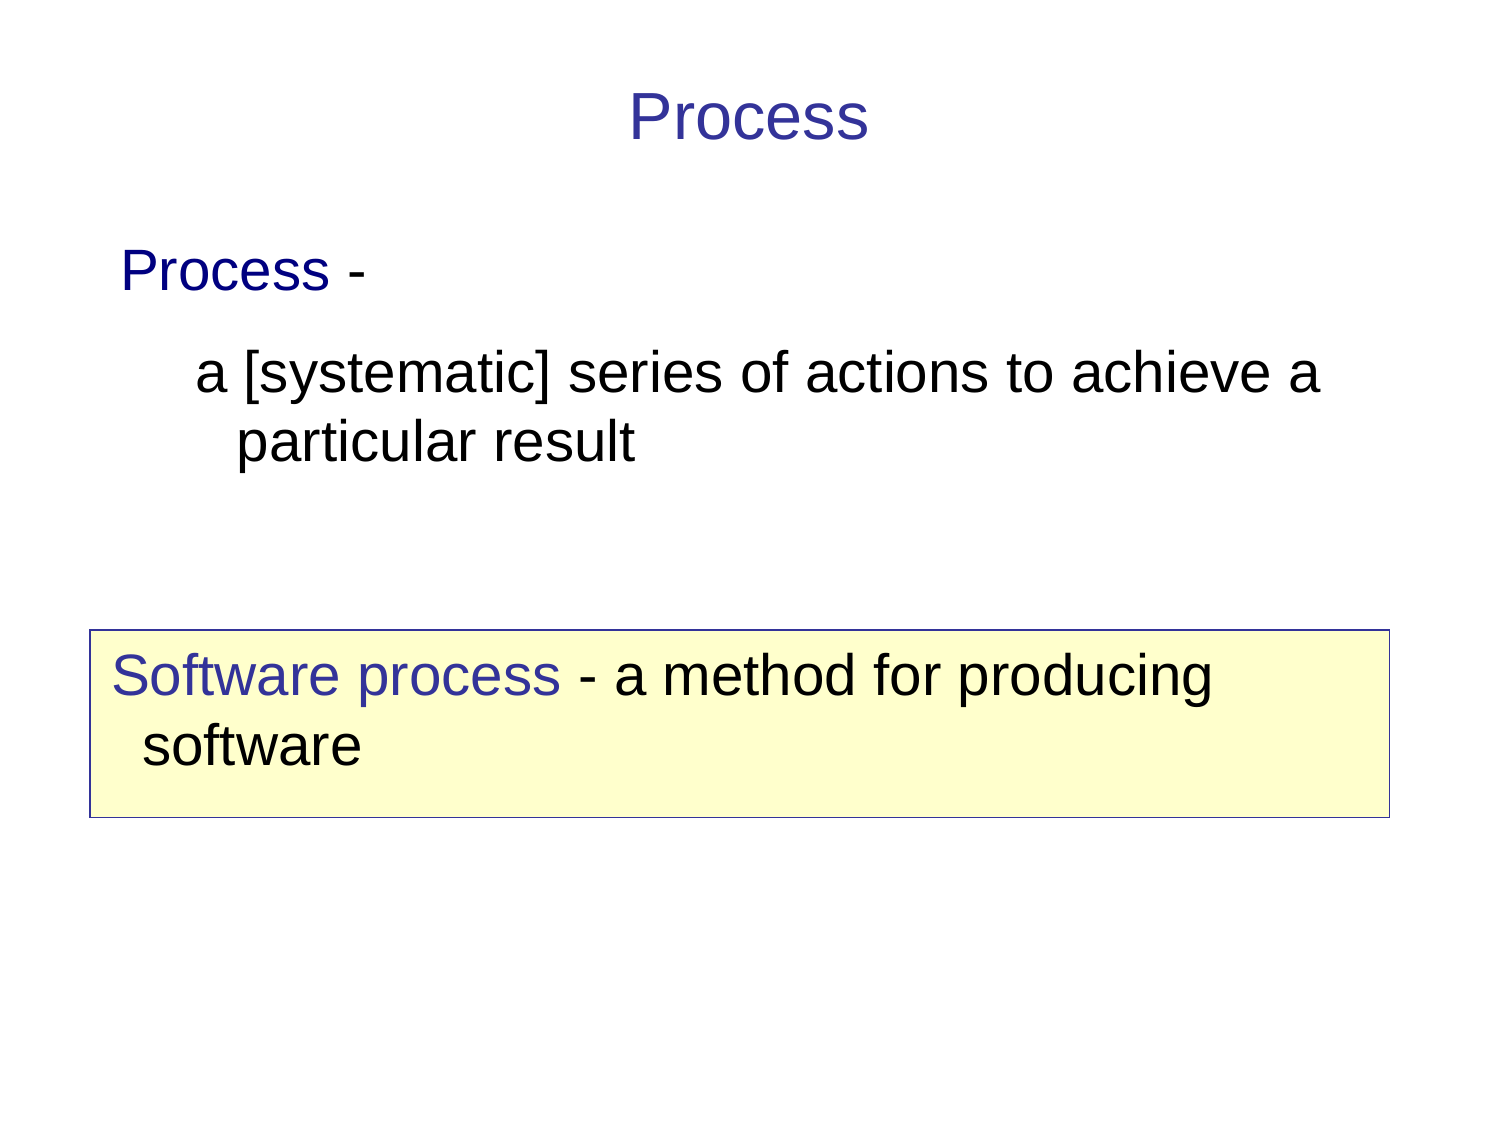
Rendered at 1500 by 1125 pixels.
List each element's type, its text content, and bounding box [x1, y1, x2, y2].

list Process - a [systematic] series of actions to achieve a particular result [100, 224, 1441, 541]
title Process [100, 42, 1399, 184]
text_box Software process - a method for producing software [90, 629, 1390, 818]
